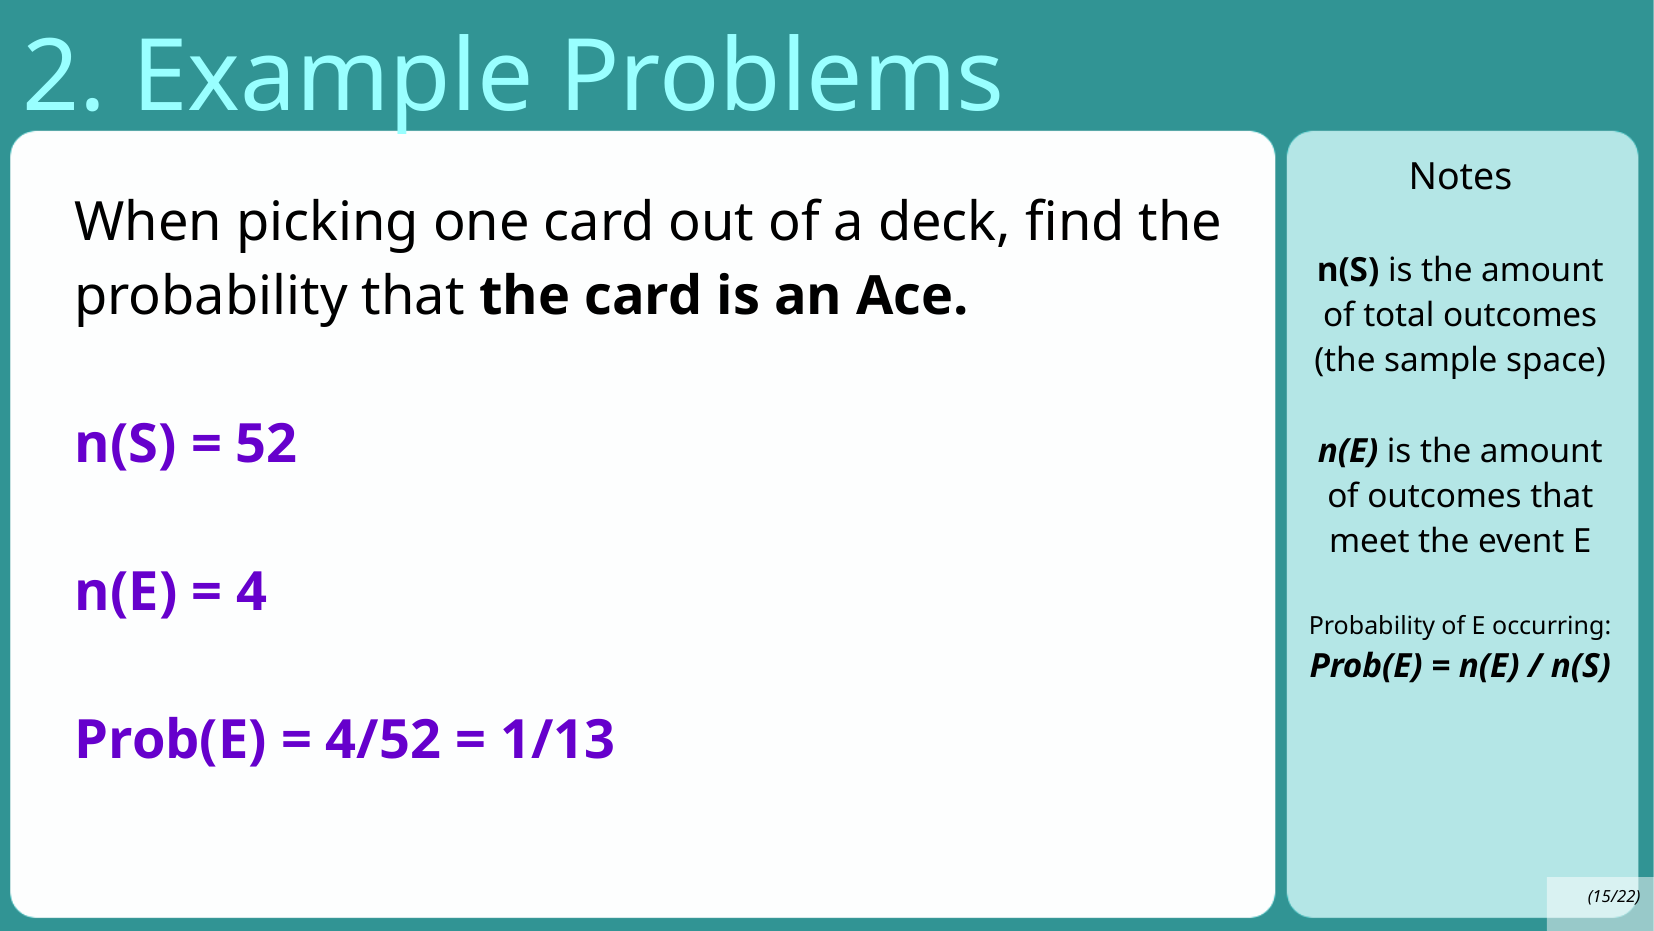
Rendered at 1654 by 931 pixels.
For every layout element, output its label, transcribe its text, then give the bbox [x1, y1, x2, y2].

text_box When picking one card out of a deck, find the probability that the card is an Ace. n(S) = 52 n(E) = 4 Prob(E) = 4/52 = 1/13 [74, 182, 1244, 761]
text_box Notes n(S) is the amount of total outcomes (the sample space) n(E) is the amount of outcomes that meet the event E Probability of E occurring: Prob(E) = n(E) / n(S) [1290, 141, 1631, 661]
picture [0, 0, 1654, 931]
title 2. Example Problems [22, 13, 1511, 130]
text_box (<number>/22) [1546, 877, 1654, 931]
